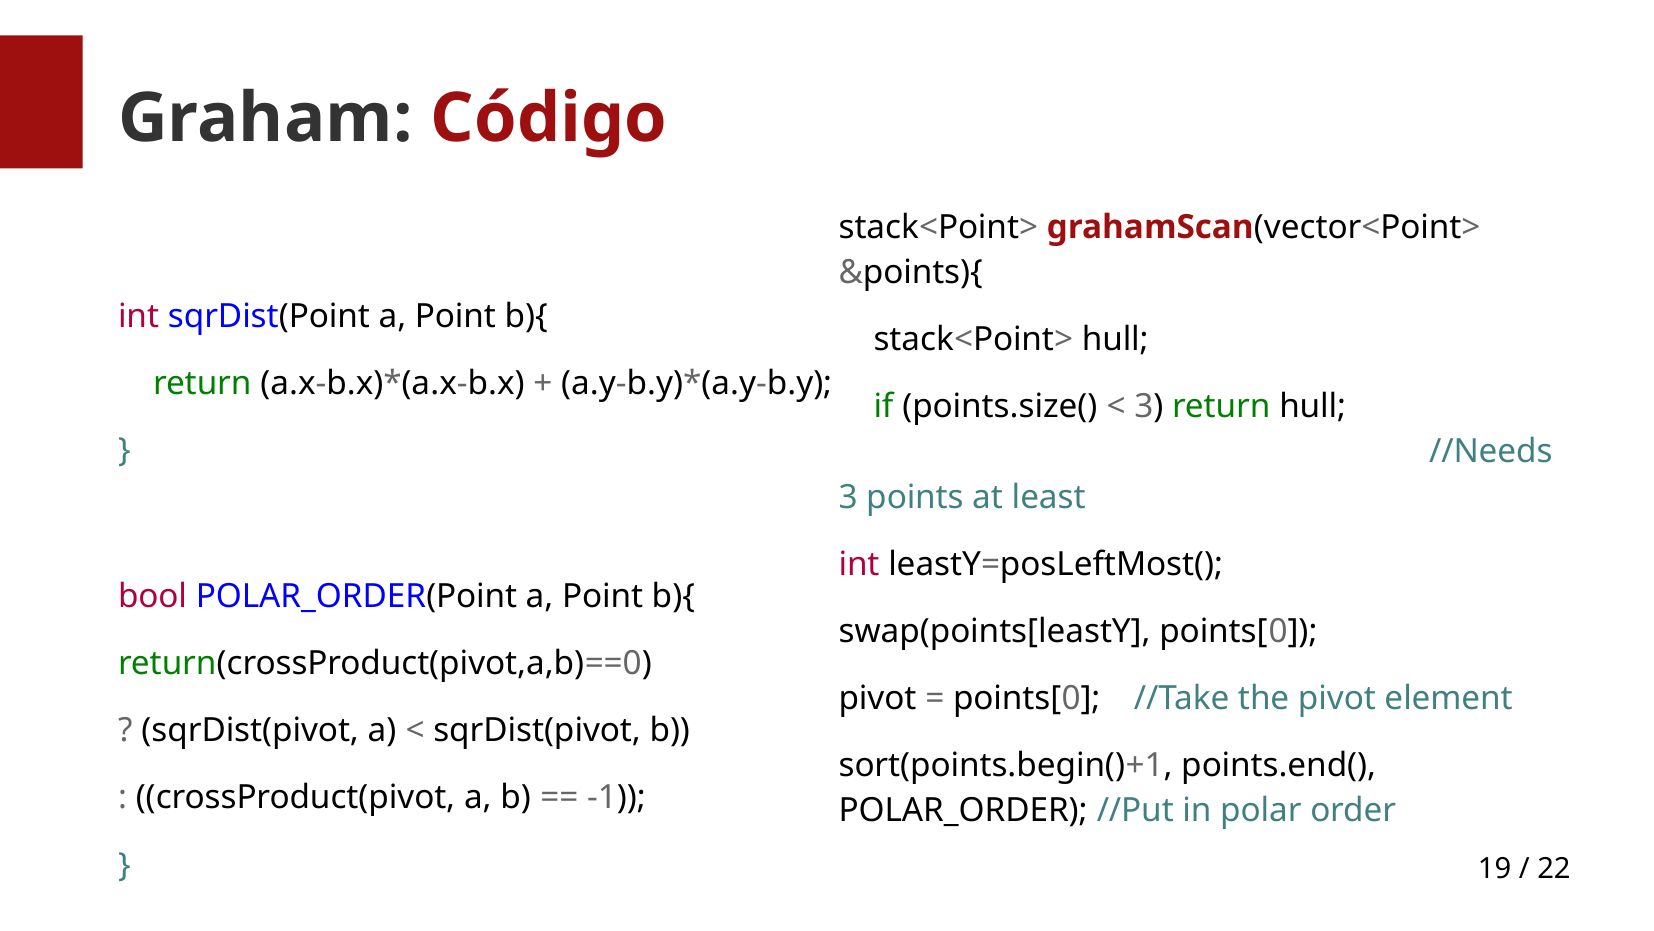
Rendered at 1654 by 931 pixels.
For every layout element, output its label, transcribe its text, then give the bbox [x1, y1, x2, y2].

title Graham: Código [118, 37, 1571, 193]
list int sqrDist(Point a, Point b){ return (a.x-b.x)*(a.x-b.x) + (a.y-b.y)*(a.y-b.y); } bool POLAR_ORDER(Point a, Point b){ return(crossProduct(pivot,a,b)==0) ? (sqrDist(pivot, a) < sqrDist(pivot, b)) : ((crossProduct(pivot, a, b) == -1)); } [118, 346, 839, 886]
list stack<Point> grahamScan(vector<Point> &points){ stack<Point> hull; if (points.size() < 3) return hull; //Needs 3 points at least int leastY=posLeftMost(); swap(points[leastY], points[0]); pivot = points[0]; //Take the pivot element sort(points.begin()+1, points.end(), POLAR_ORDER); //Put in polar order [838, 292, 1560, 832]
